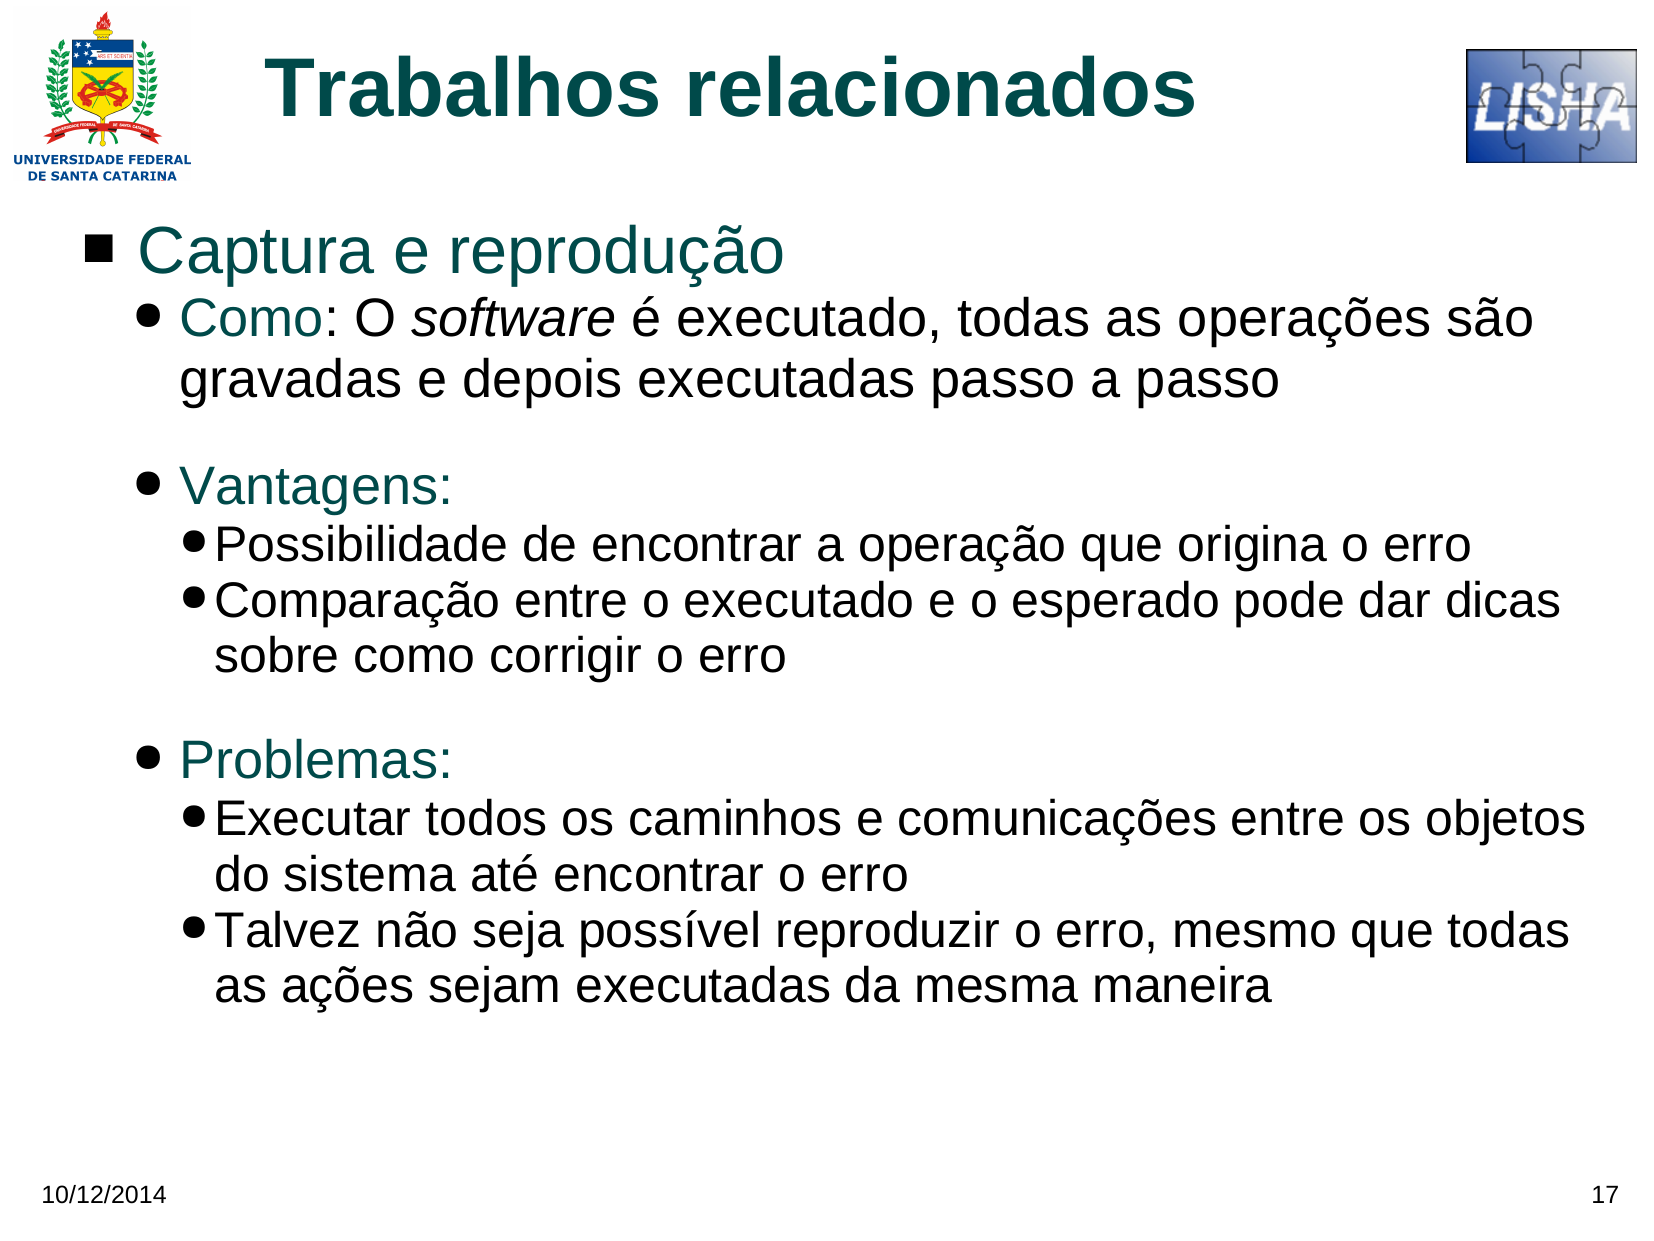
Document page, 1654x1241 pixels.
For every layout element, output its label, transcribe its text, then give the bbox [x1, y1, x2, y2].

picture [13, 6, 191, 181]
list Captura e reprodução Como: O software é executado, todas as operações são gravadas e depois executadas passo a passo Vantagens: Possibilidade de encontrar a operação que origina o erro Comparação entre o executado e o esperado pode dar dicas sobre como corrigir o erro Problemas: Executar todos os caminhos e comunicações entre os objetos do sistema até encontrar o erro Talvez não seja possível reproduzir o erro, mesmo que todas as ações sejam executadas da mesma maneira [37, 213, 1613, 1151]
picture [1466, 49, 1637, 163]
title Trabalhos relacionados [37, 37, 1426, 151]
